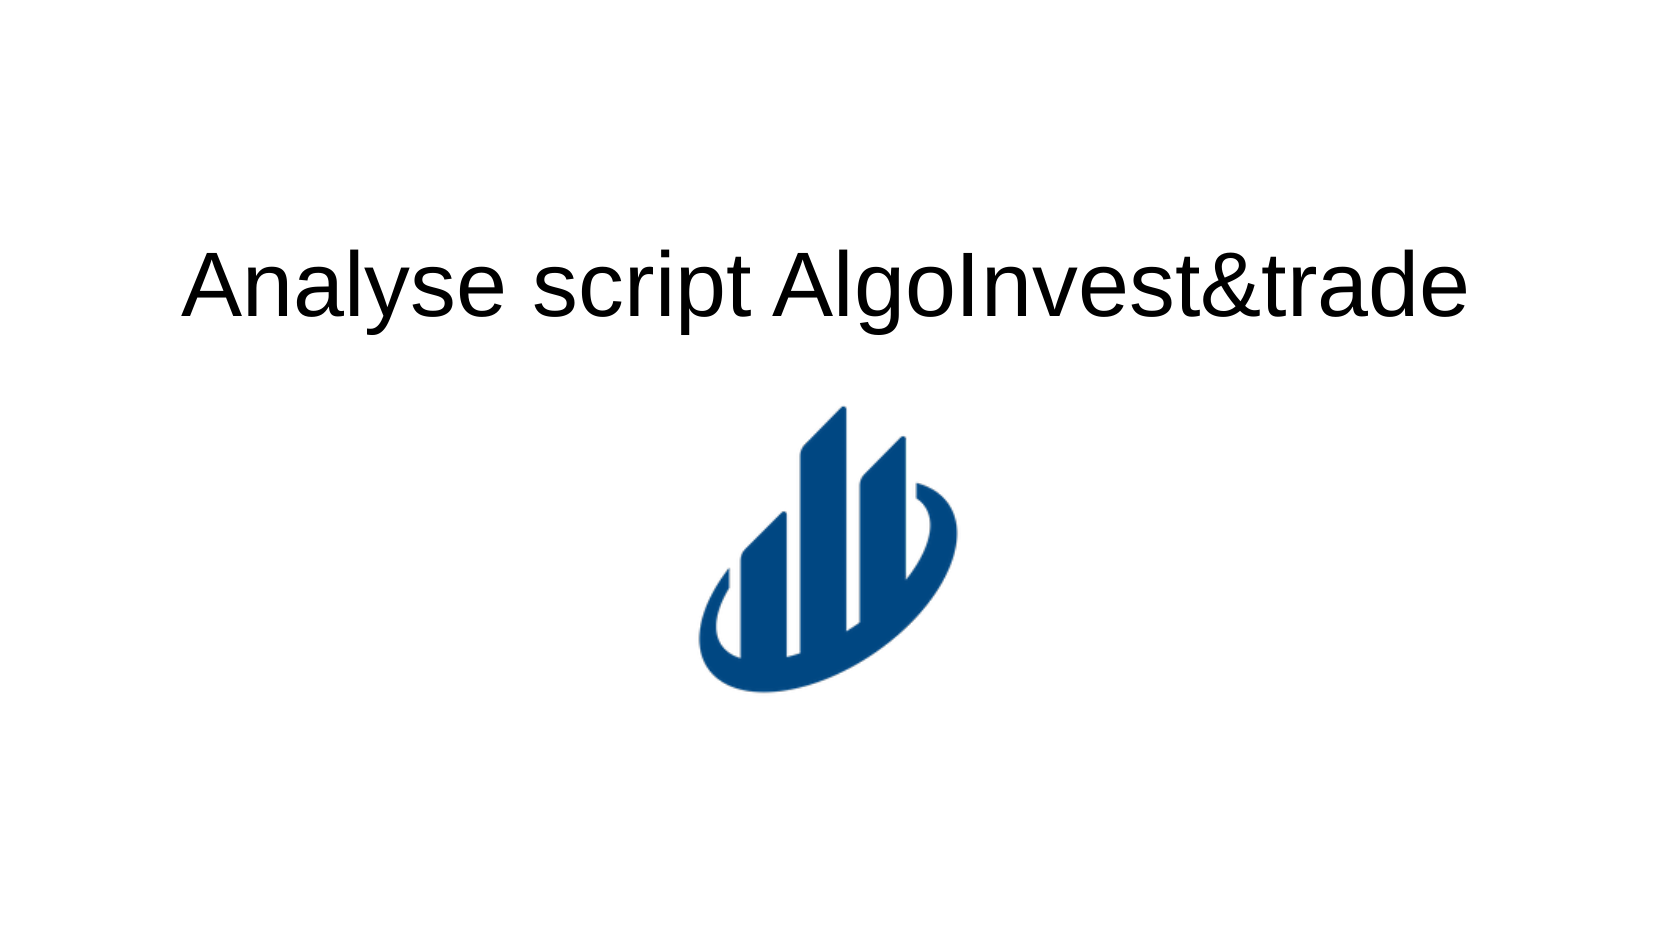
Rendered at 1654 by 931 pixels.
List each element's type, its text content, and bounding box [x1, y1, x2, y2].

subtitle Analyse script AlgoInvest&trade [82, 37, 1571, 532]
picture [688, 396, 966, 709]
